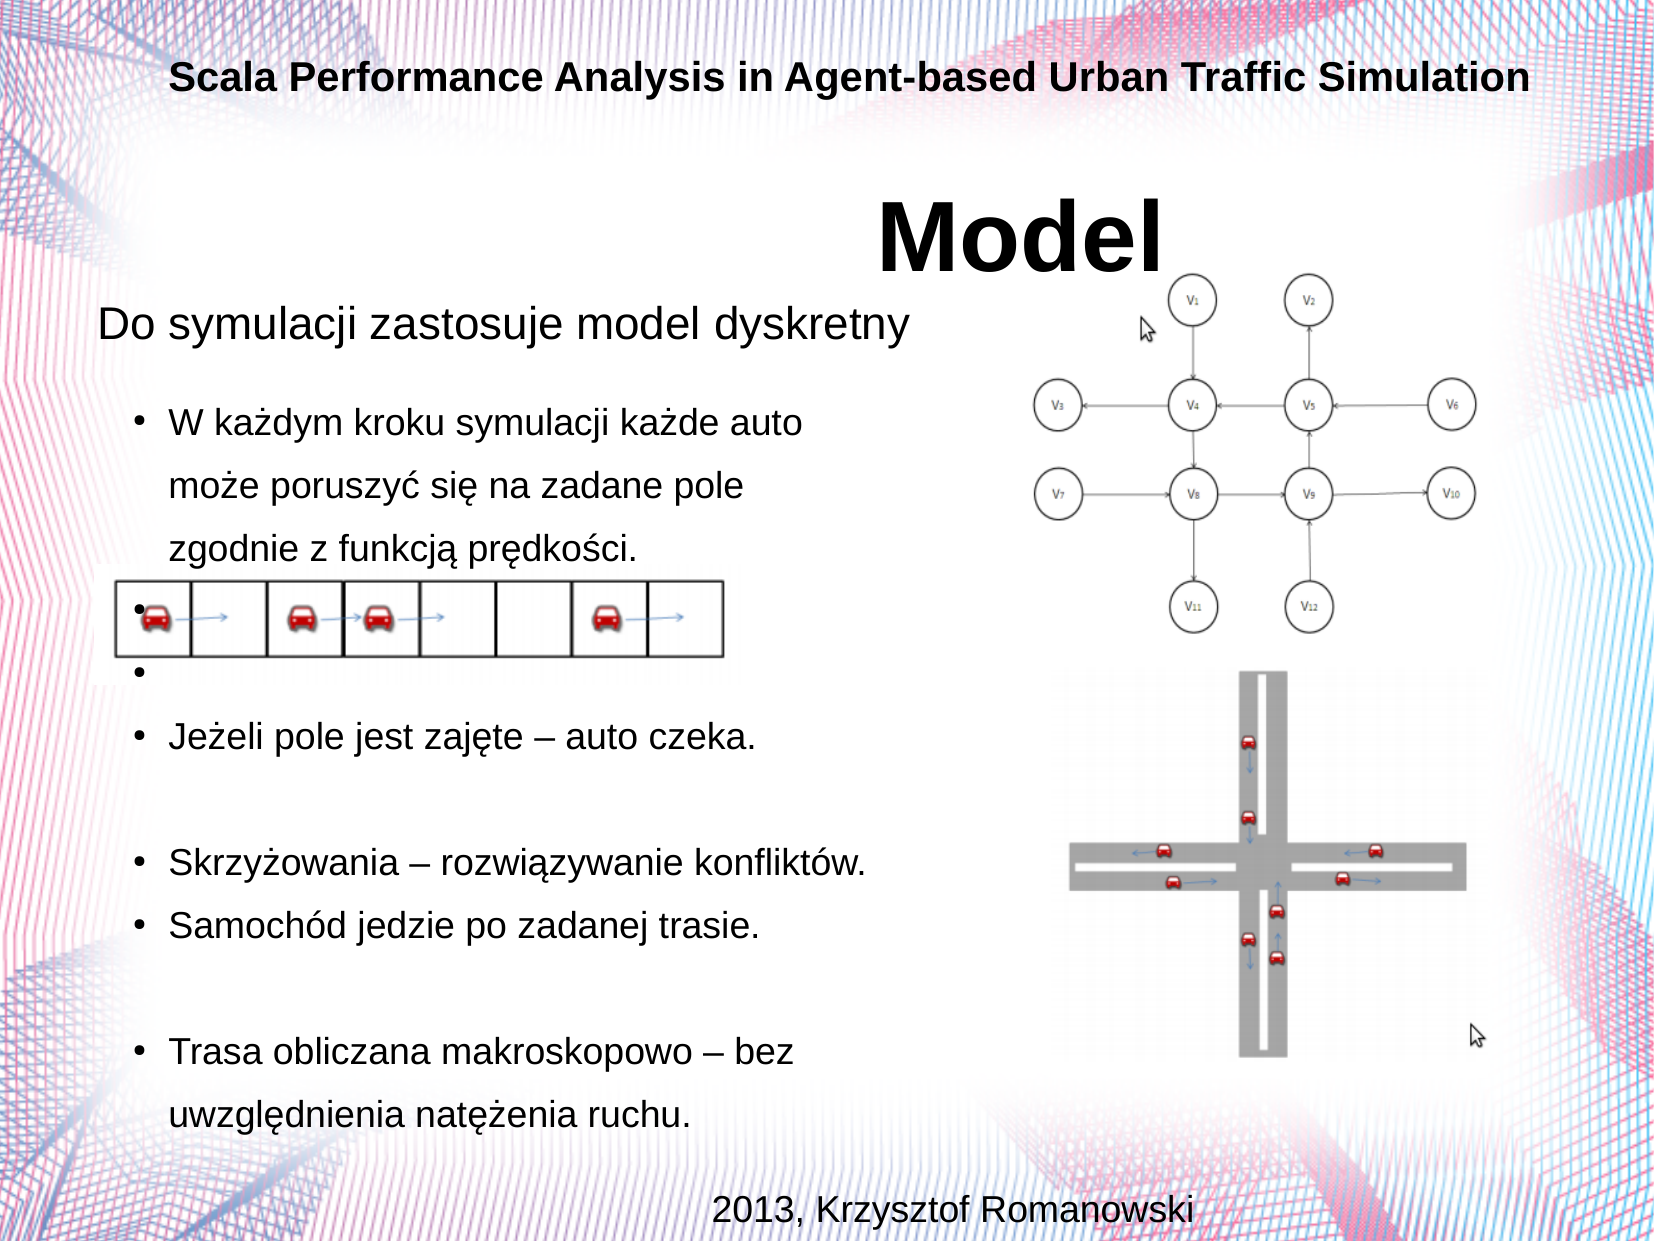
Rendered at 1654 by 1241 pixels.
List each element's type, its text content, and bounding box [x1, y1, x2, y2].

text_box W każdym kroku symulacji każde auto może poruszyć się na zadane pole zgodnie z funkcją prędkości. Jeżeli pole jest zajęte – auto czeka. Skrzyżowania – rozwiązywanie konfliktów. Samochód jedzie po zadanej trasie. Trasa obliczana makroskopowo – bez uwzględnienia natężenia ruchu. [118, 372, 898, 1123]
text_box Model [862, 118, 1642, 245]
text_box 2013, Krzysztof Romanowski [696, 1159, 1276, 1217]
text_box Scala Performance Analysis in Agent-based Urban Traffic Simulation [153, 23, 1560, 155]
picture [0, 0, 1654, 1241]
text_box Do symulacji zastosuje model dyskretny [82, 264, 1014, 331]
